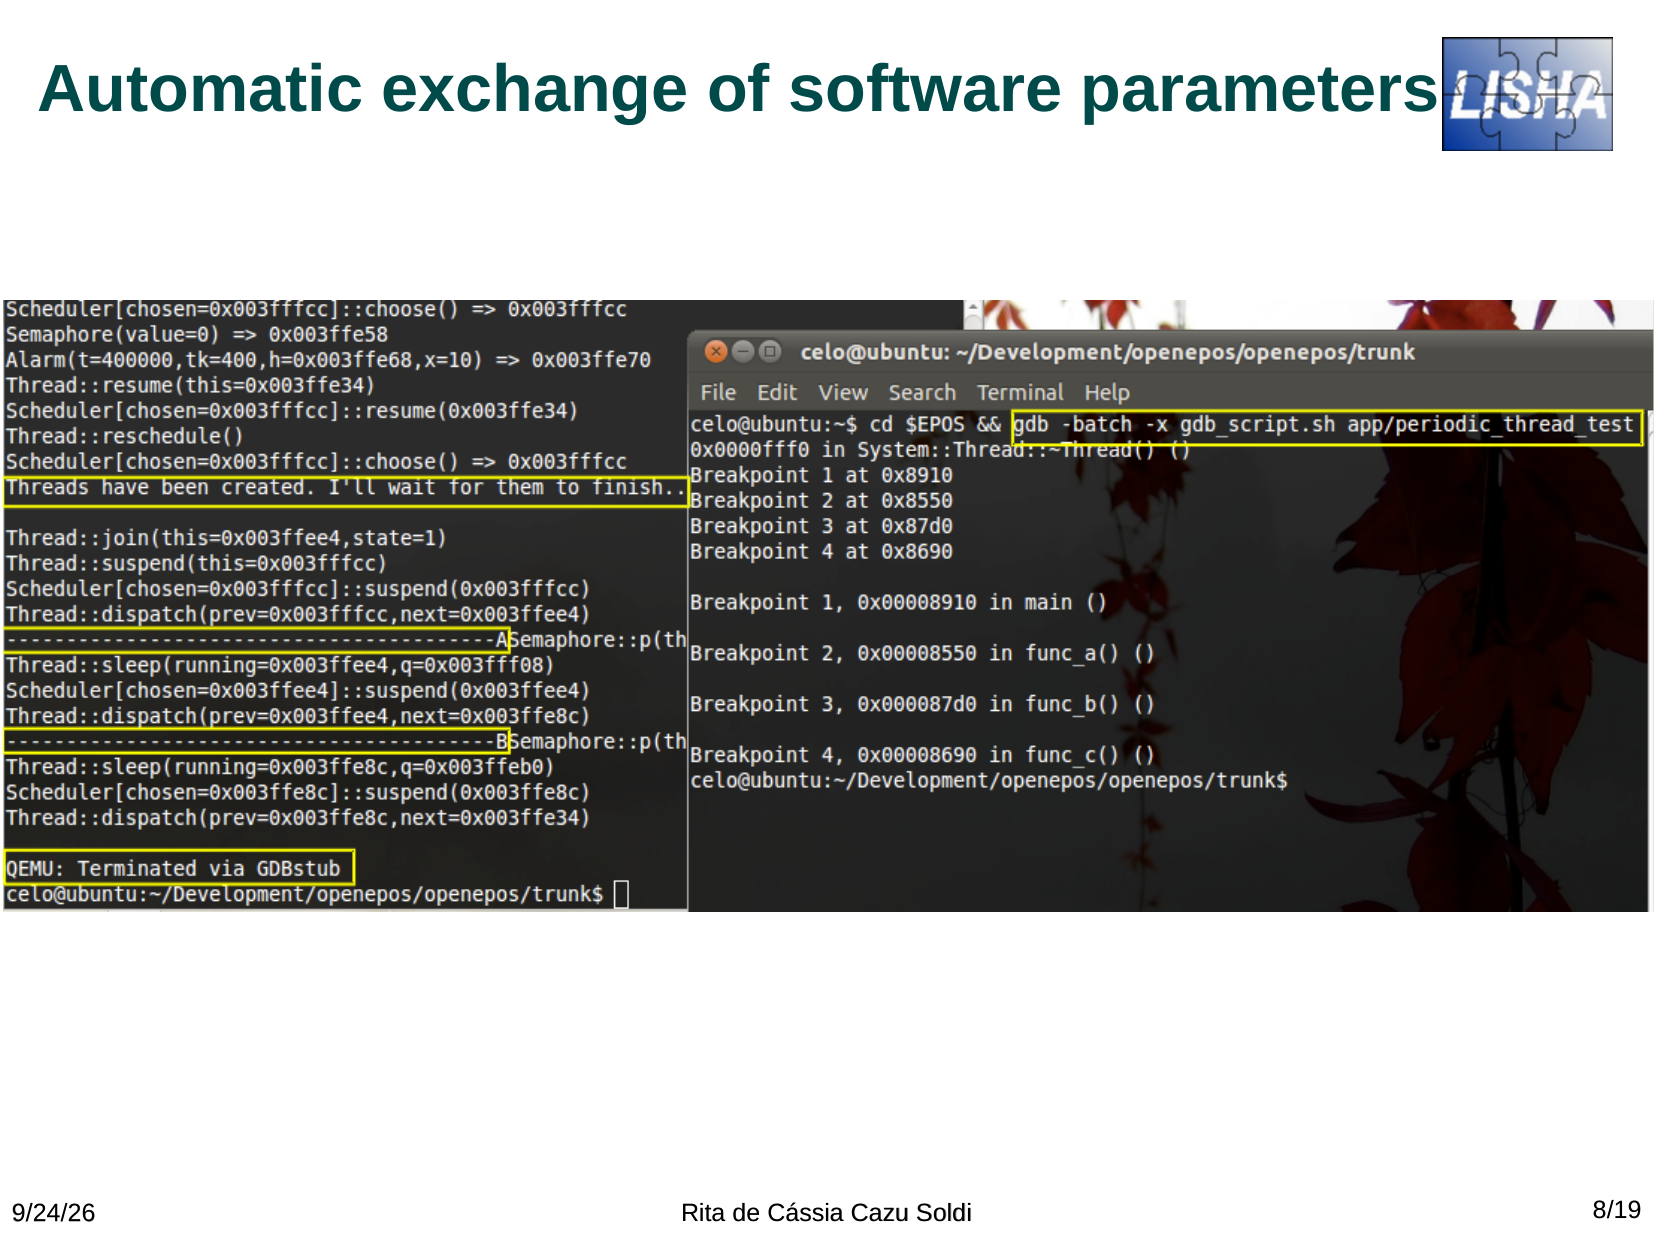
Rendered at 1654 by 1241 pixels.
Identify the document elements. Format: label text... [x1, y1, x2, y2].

picture [3, 300, 1654, 912]
title Automatic exchange of software parameters [37, 37, 1447, 151]
picture [1447, 37, 1613, 151]
